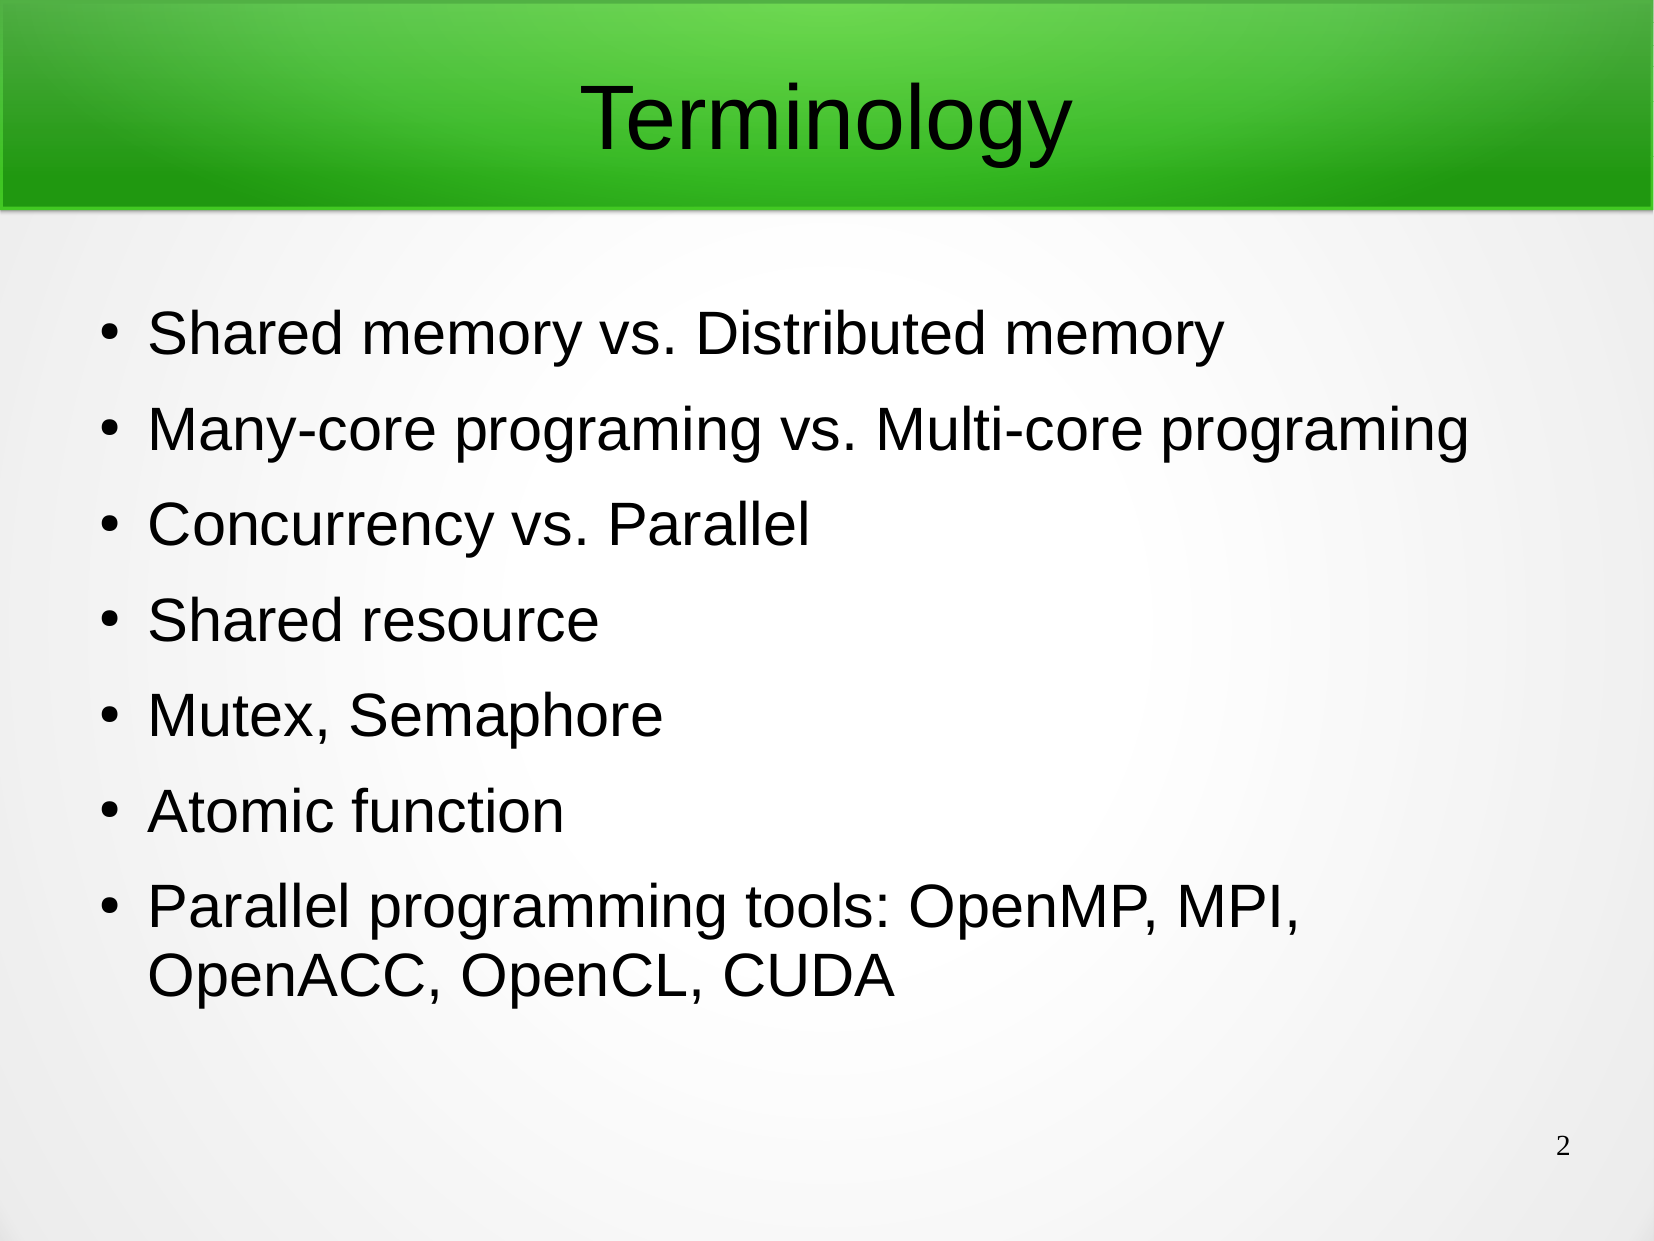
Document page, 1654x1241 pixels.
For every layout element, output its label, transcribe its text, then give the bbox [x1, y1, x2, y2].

list Shared memory vs. Distributed memory Many-core programing vs. Multi-core programing Concurrency vs. Parallel Shared resource Mutex, Semaphore Atomic function Parallel programming tools: OpenMP, MPI, OpenACC, OpenCL, CUDA [82, 299, 1571, 1019]
title Terminology [82, 47, 1571, 189]
